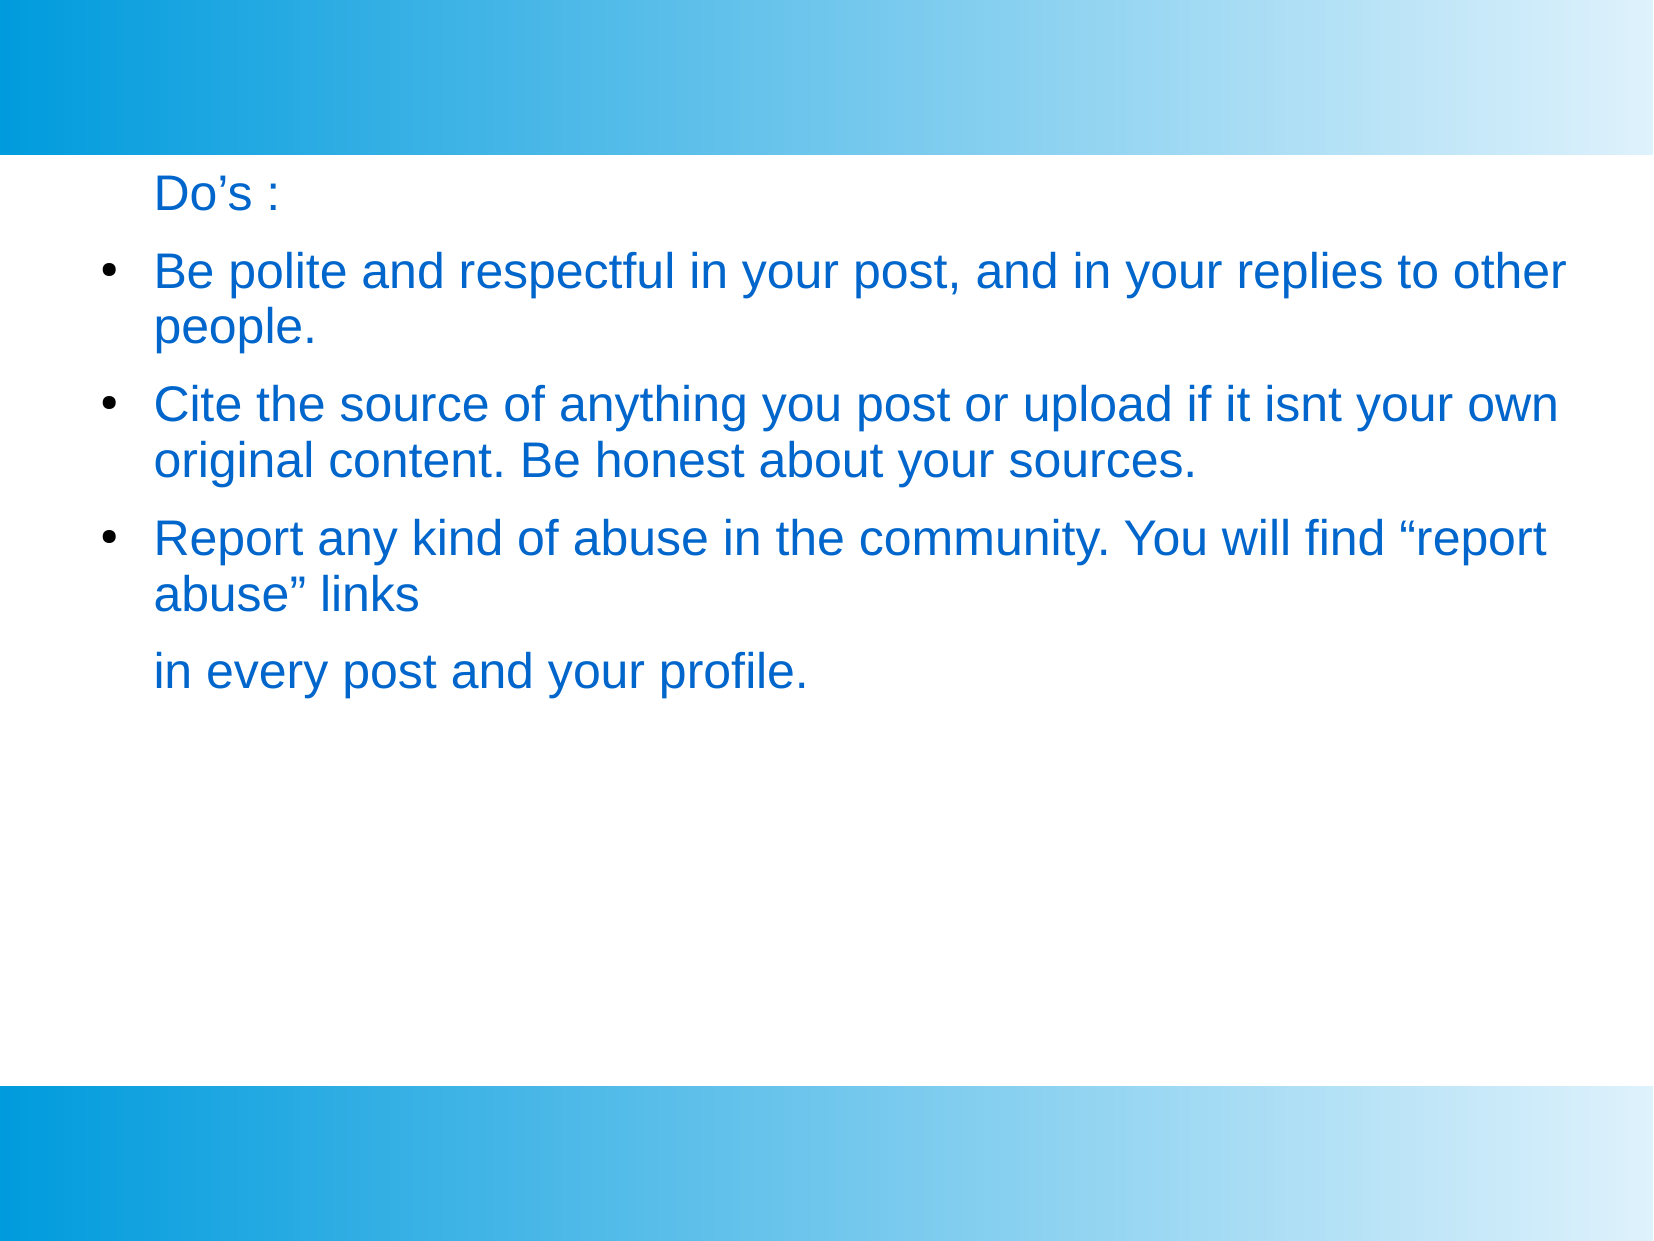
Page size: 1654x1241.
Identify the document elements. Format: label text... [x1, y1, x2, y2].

list Do’s : Be polite and respectful in your post, and in your replies to other people. Cite the source of anything you post or upload if it isnt your own original content. Be honest about your sources. Report any kind of abuse in the community. You will find “report abuse” links in every post and your profile. [82, 165, 1571, 1010]
